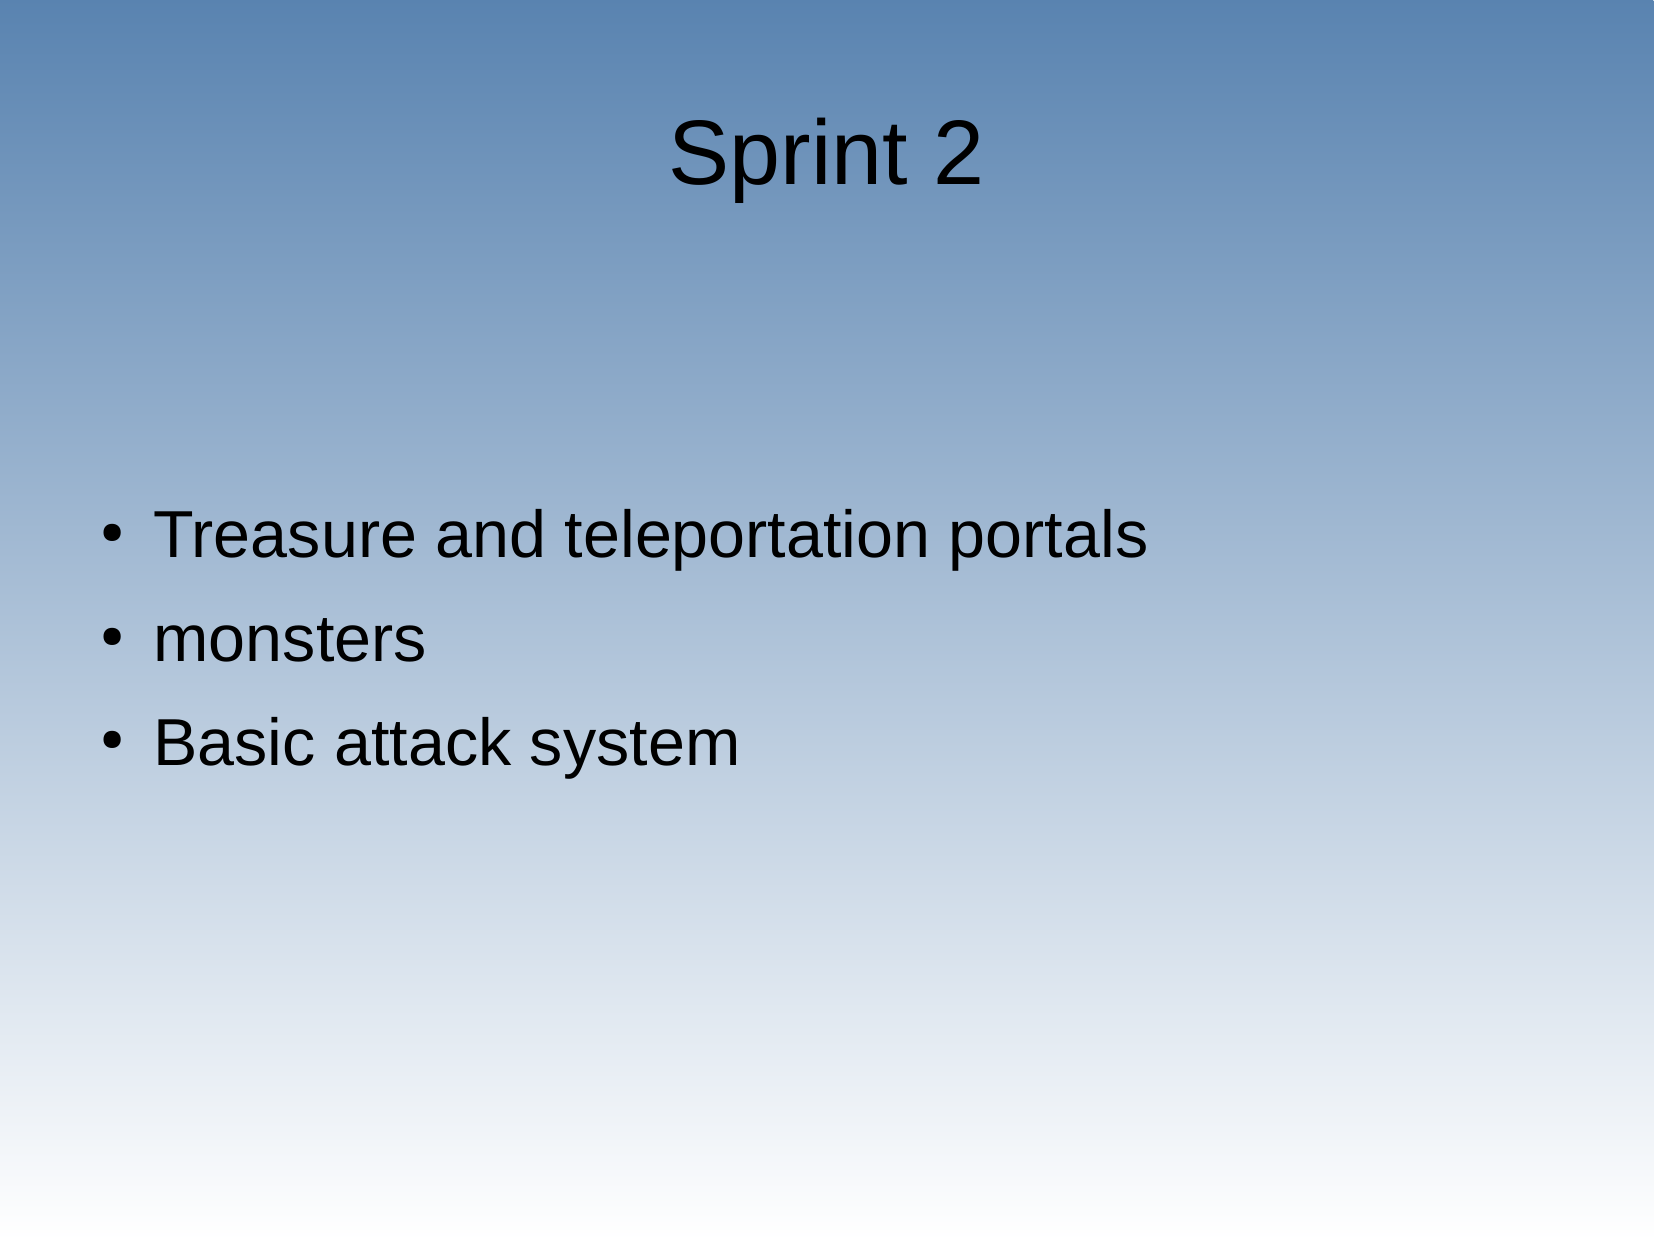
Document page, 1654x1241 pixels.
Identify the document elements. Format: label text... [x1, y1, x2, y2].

title Sprint 2 [82, 49, 1571, 257]
list Treasure and teleportation portals monsters Basic attack system [82, 290, 1571, 1010]
